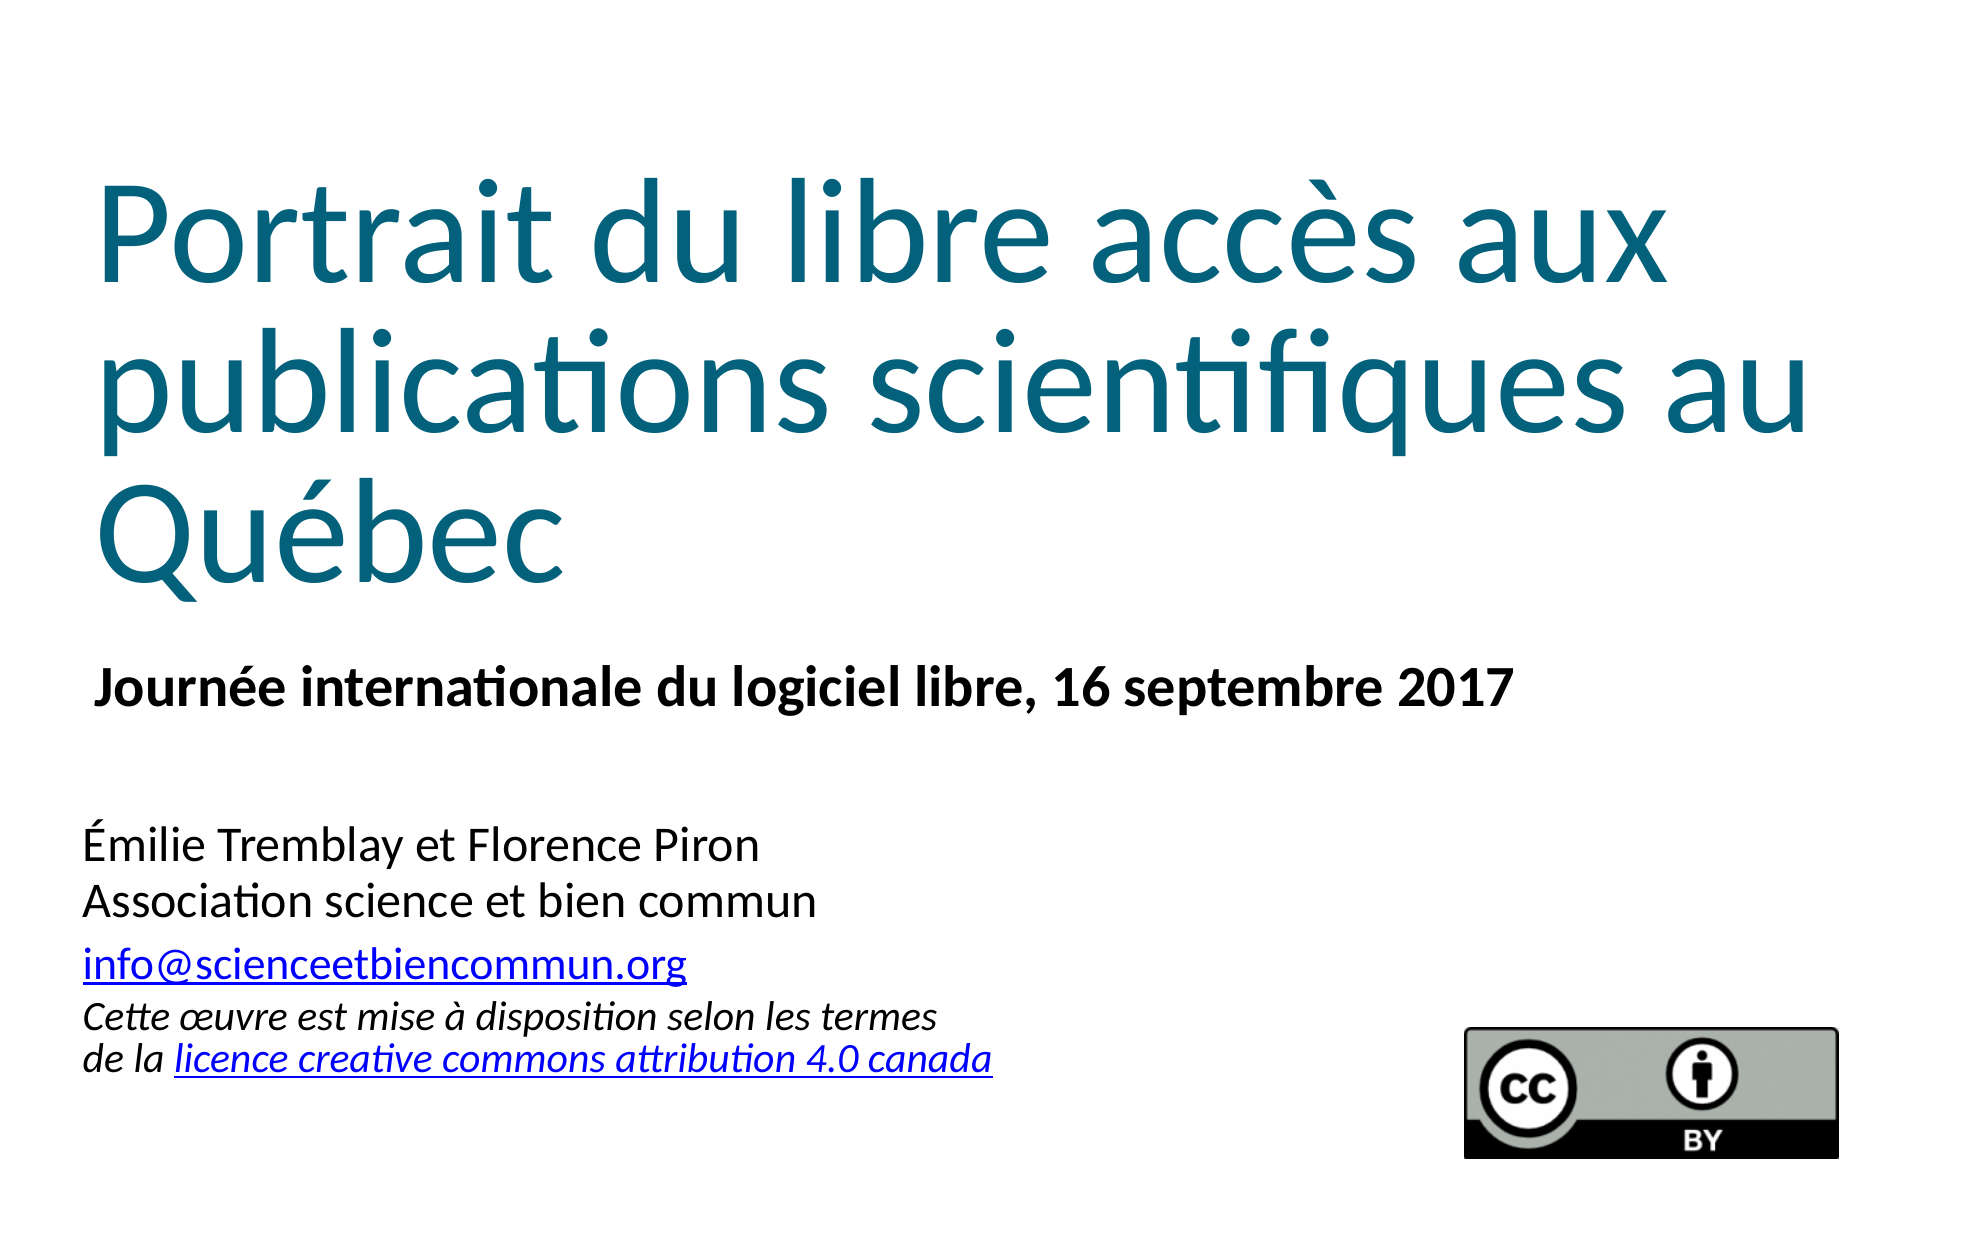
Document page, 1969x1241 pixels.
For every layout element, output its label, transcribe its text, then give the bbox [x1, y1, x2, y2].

picture [1464, 1027, 1839, 1159]
title Portrait du libre accès aux publications scientifiques au Québec Journée internationale du logiciel libre, 16 septembre 2017 [94, 0, 1866, 721]
subtitle Émilie Tremblay et Florence Piron Association science et bien commun info@scienceetbiencommun.org Cette œuvre est mise à disposition selon les termes de la licence creative commons attribution 4.0 canada [82, 767, 1853, 1205]
